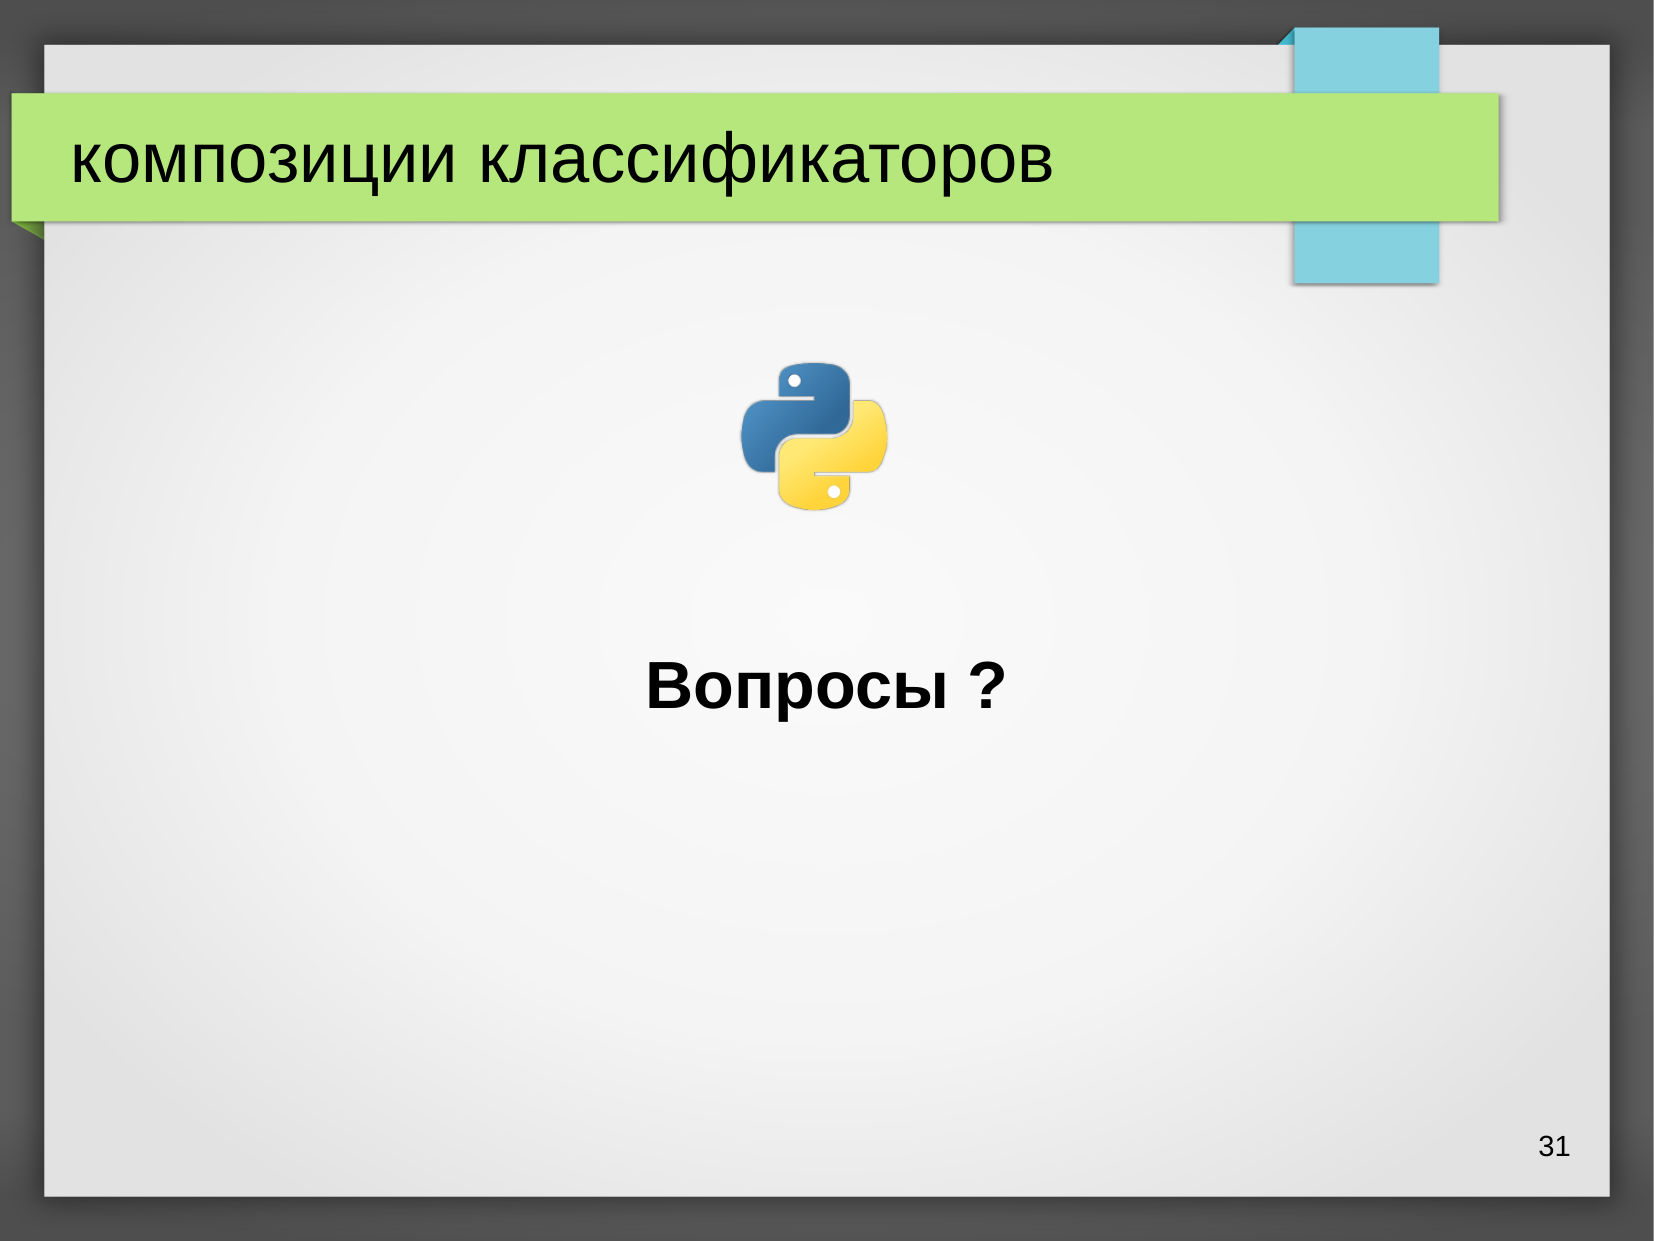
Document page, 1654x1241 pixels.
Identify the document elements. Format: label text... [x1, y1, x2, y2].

title композиции классификаторов [70, 118, 1205, 199]
subtitle Вопросы ? [82, 236, 1571, 1134]
picture [0, 0, 1654, 1241]
